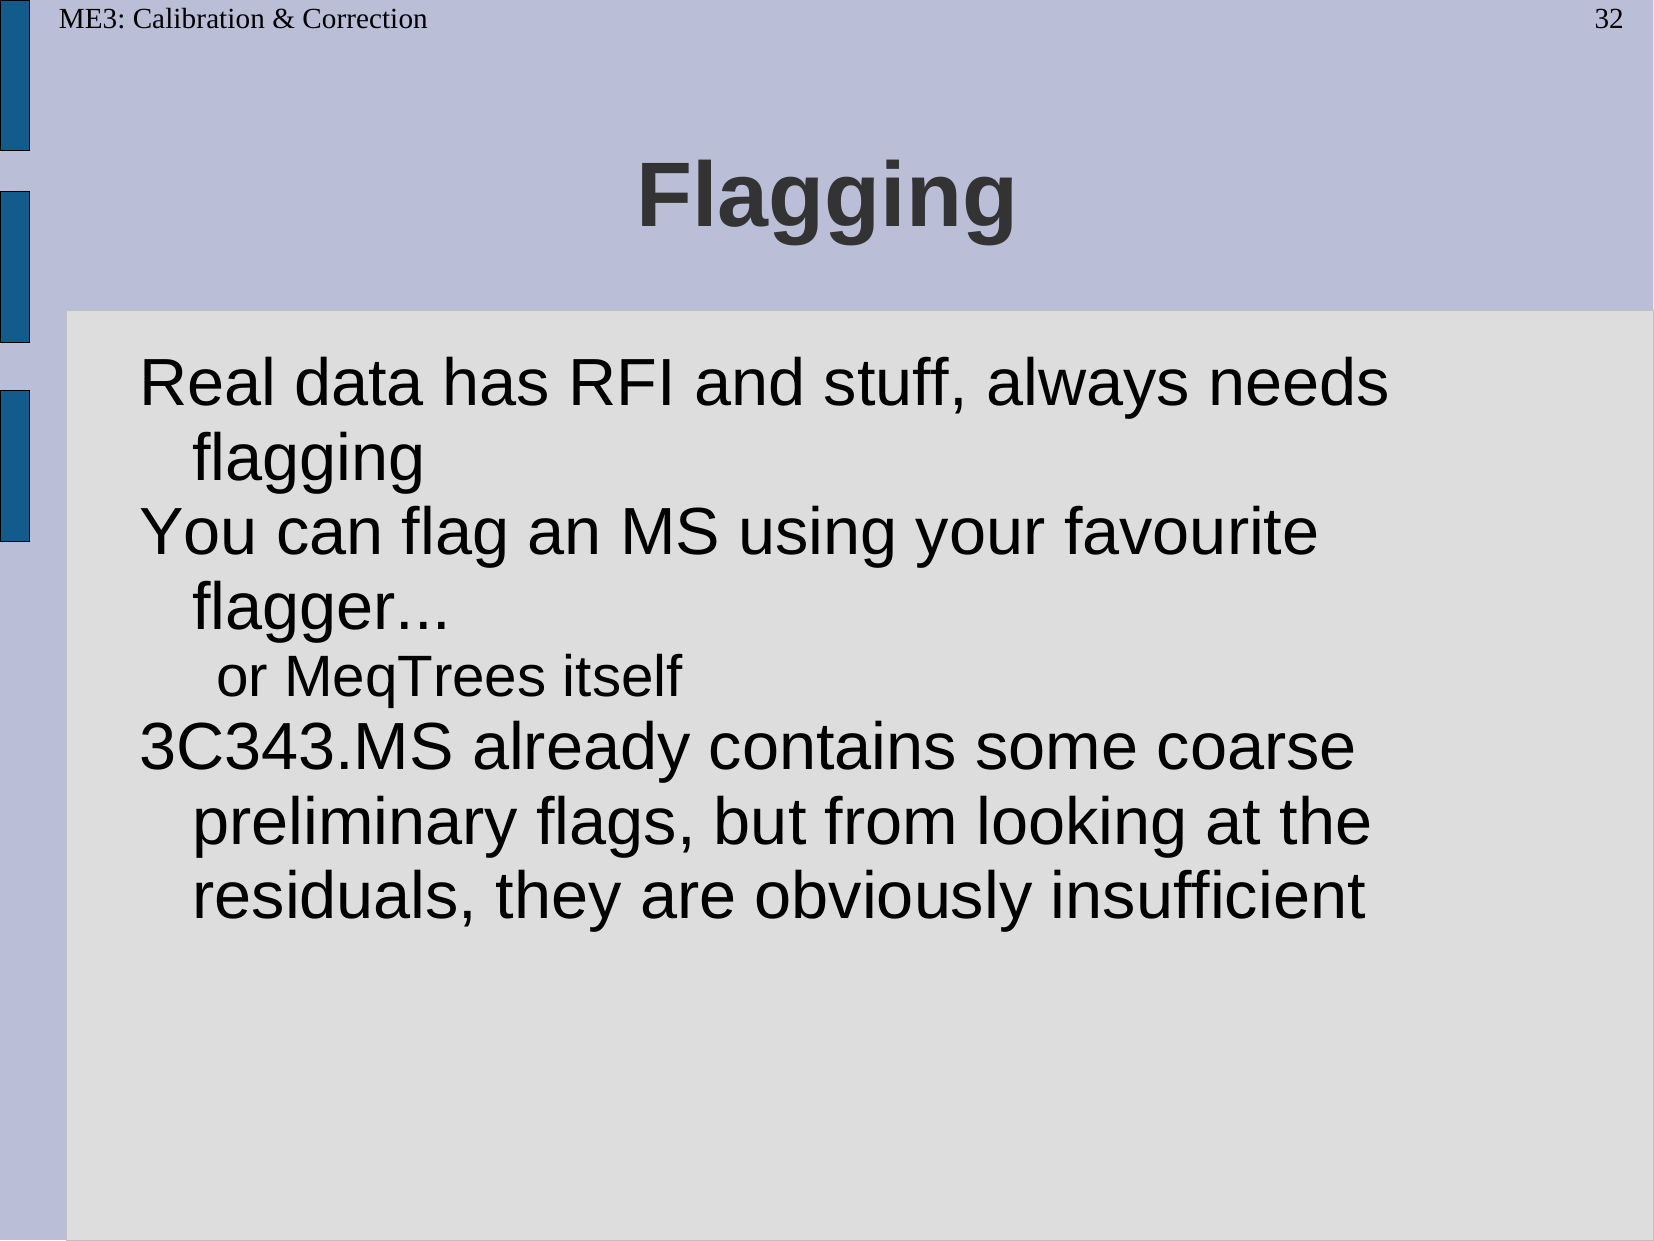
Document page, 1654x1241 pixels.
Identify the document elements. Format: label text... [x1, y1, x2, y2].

title Flagging [121, 98, 1534, 291]
list Real data has RFI and stuff, always needs flagging You can flag an MS using your favourite flagger... or MeqTrees itself 3C343.MS already contains some coarse preliminary flags, but from looking at the residuals, they are obviously insufficient [121, 344, 1534, 1112]
